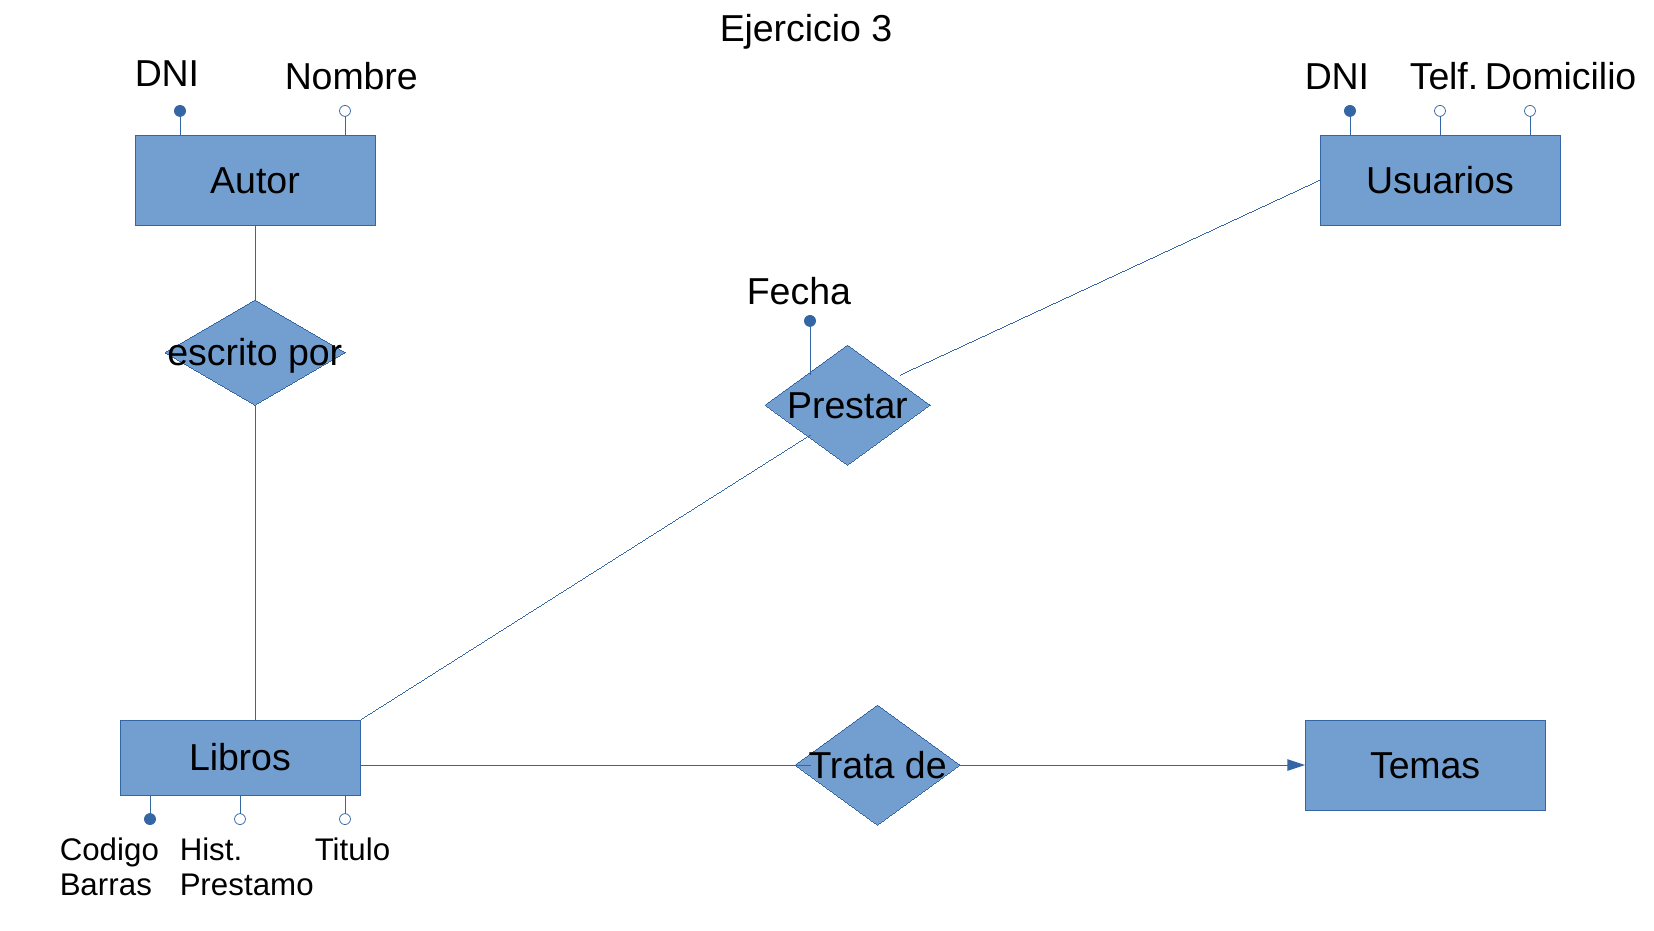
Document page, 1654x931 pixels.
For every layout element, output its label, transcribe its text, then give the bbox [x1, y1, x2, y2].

text_box Ejercicio 3 [705, 0, 1081, 141]
text_box Temas [1305, 720, 1546, 811]
text_box DNI [120, 45, 226, 102]
text_box DNI [1290, 48, 1395, 106]
text_box Hist. Prestamo [165, 825, 361, 931]
text_box Autor [135, 135, 376, 226]
text_box Usuarios [1320, 135, 1561, 226]
text_box Trata de [795, 705, 961, 826]
text_box Fecha [732, 263, 868, 363]
text_box Libros [120, 720, 361, 796]
text_box Domicilio [1470, 48, 1654, 106]
text_box escrito por [172, 300, 333, 406]
text_box Prestar [765, 359, 931, 466]
text_box Codigo Barras [45, 825, 165, 931]
text_box Telf. [1395, 48, 1470, 106]
text_box Titulo [361, 825, 466, 924]
text_box Nombre [270, 48, 541, 106]
